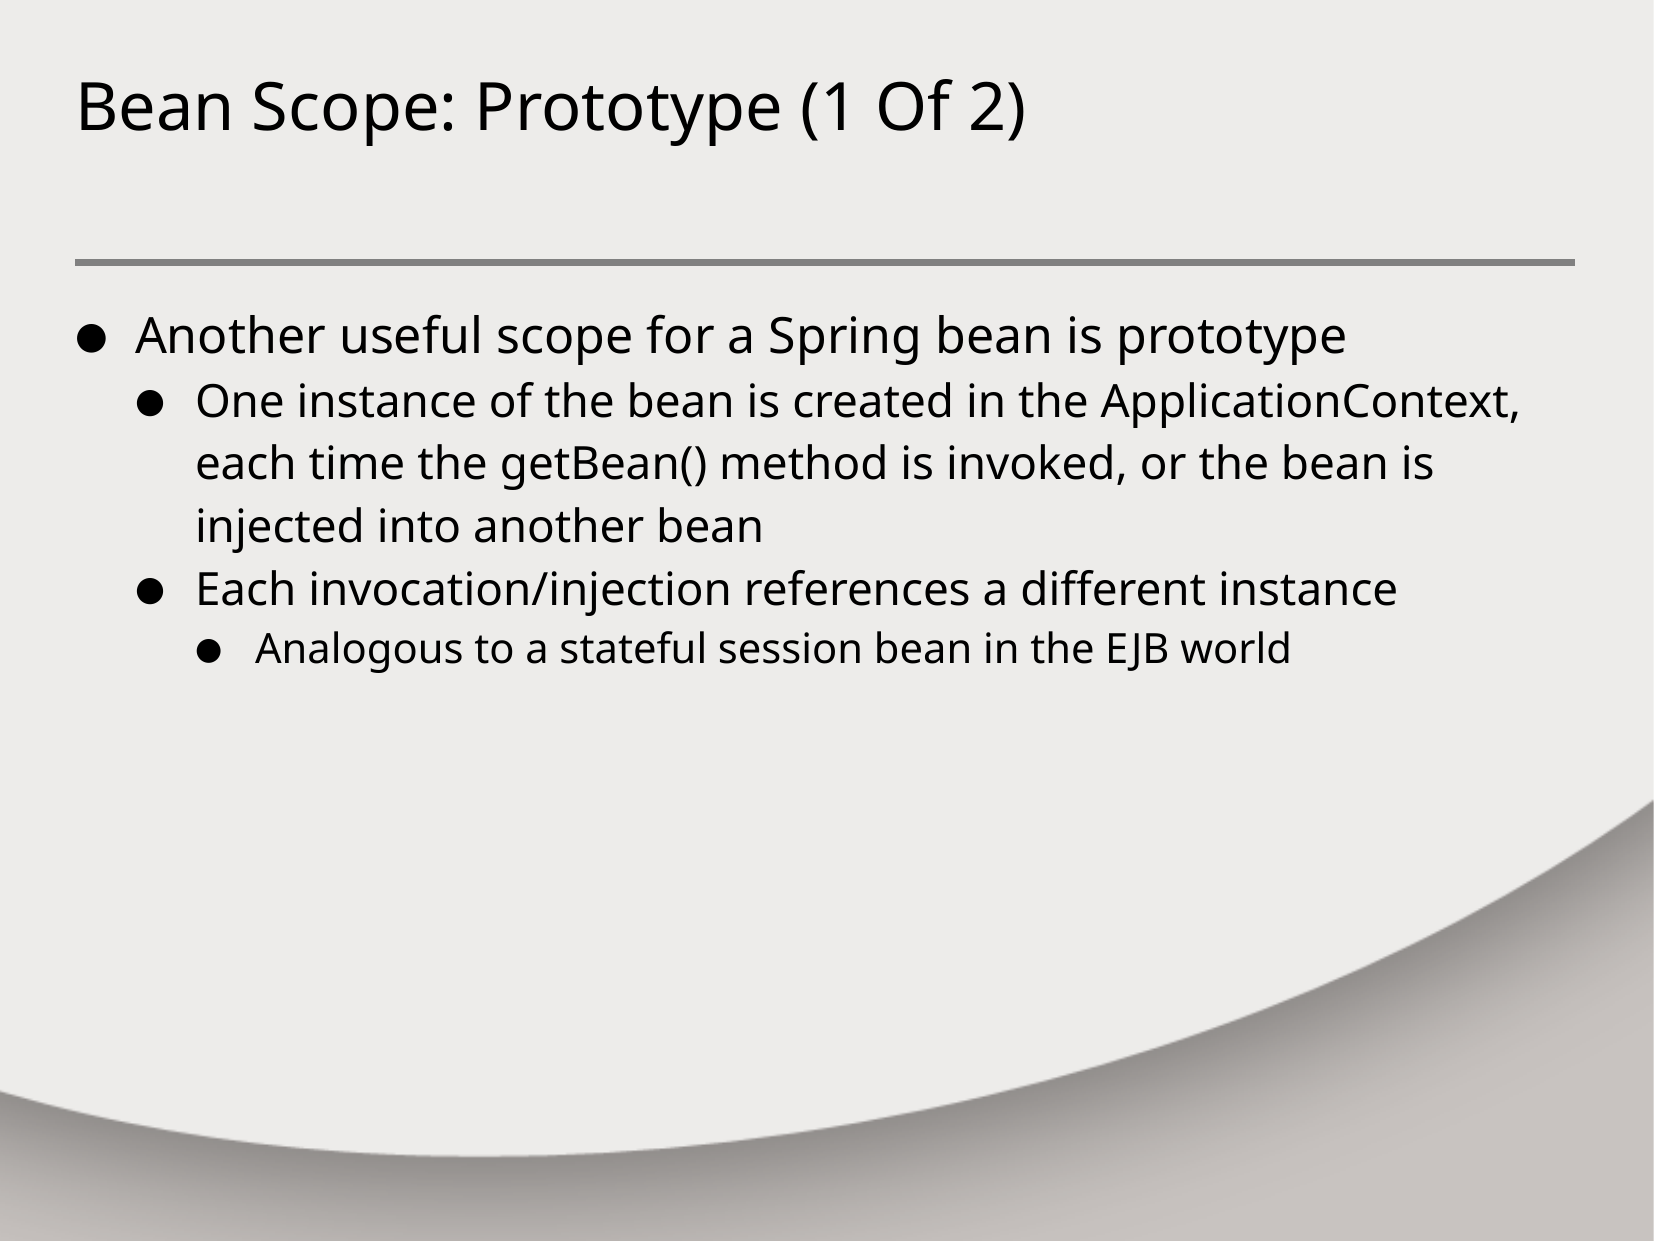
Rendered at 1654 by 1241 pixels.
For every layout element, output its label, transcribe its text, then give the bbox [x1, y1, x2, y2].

list Another useful scope for a Spring bean is prototype One instance of the bean is created in the ApplicationContext, each time the getBean() method is invoked, or the bean is injected into another bean Each invocation/injection references a different instance Analogous to a stateful session bean in the EJB world [75, 300, 1576, 1163]
picture [0, 0, 1654, 1241]
title Bean Scope: Prototype (1 Of 2) [75, 75, 1576, 226]
